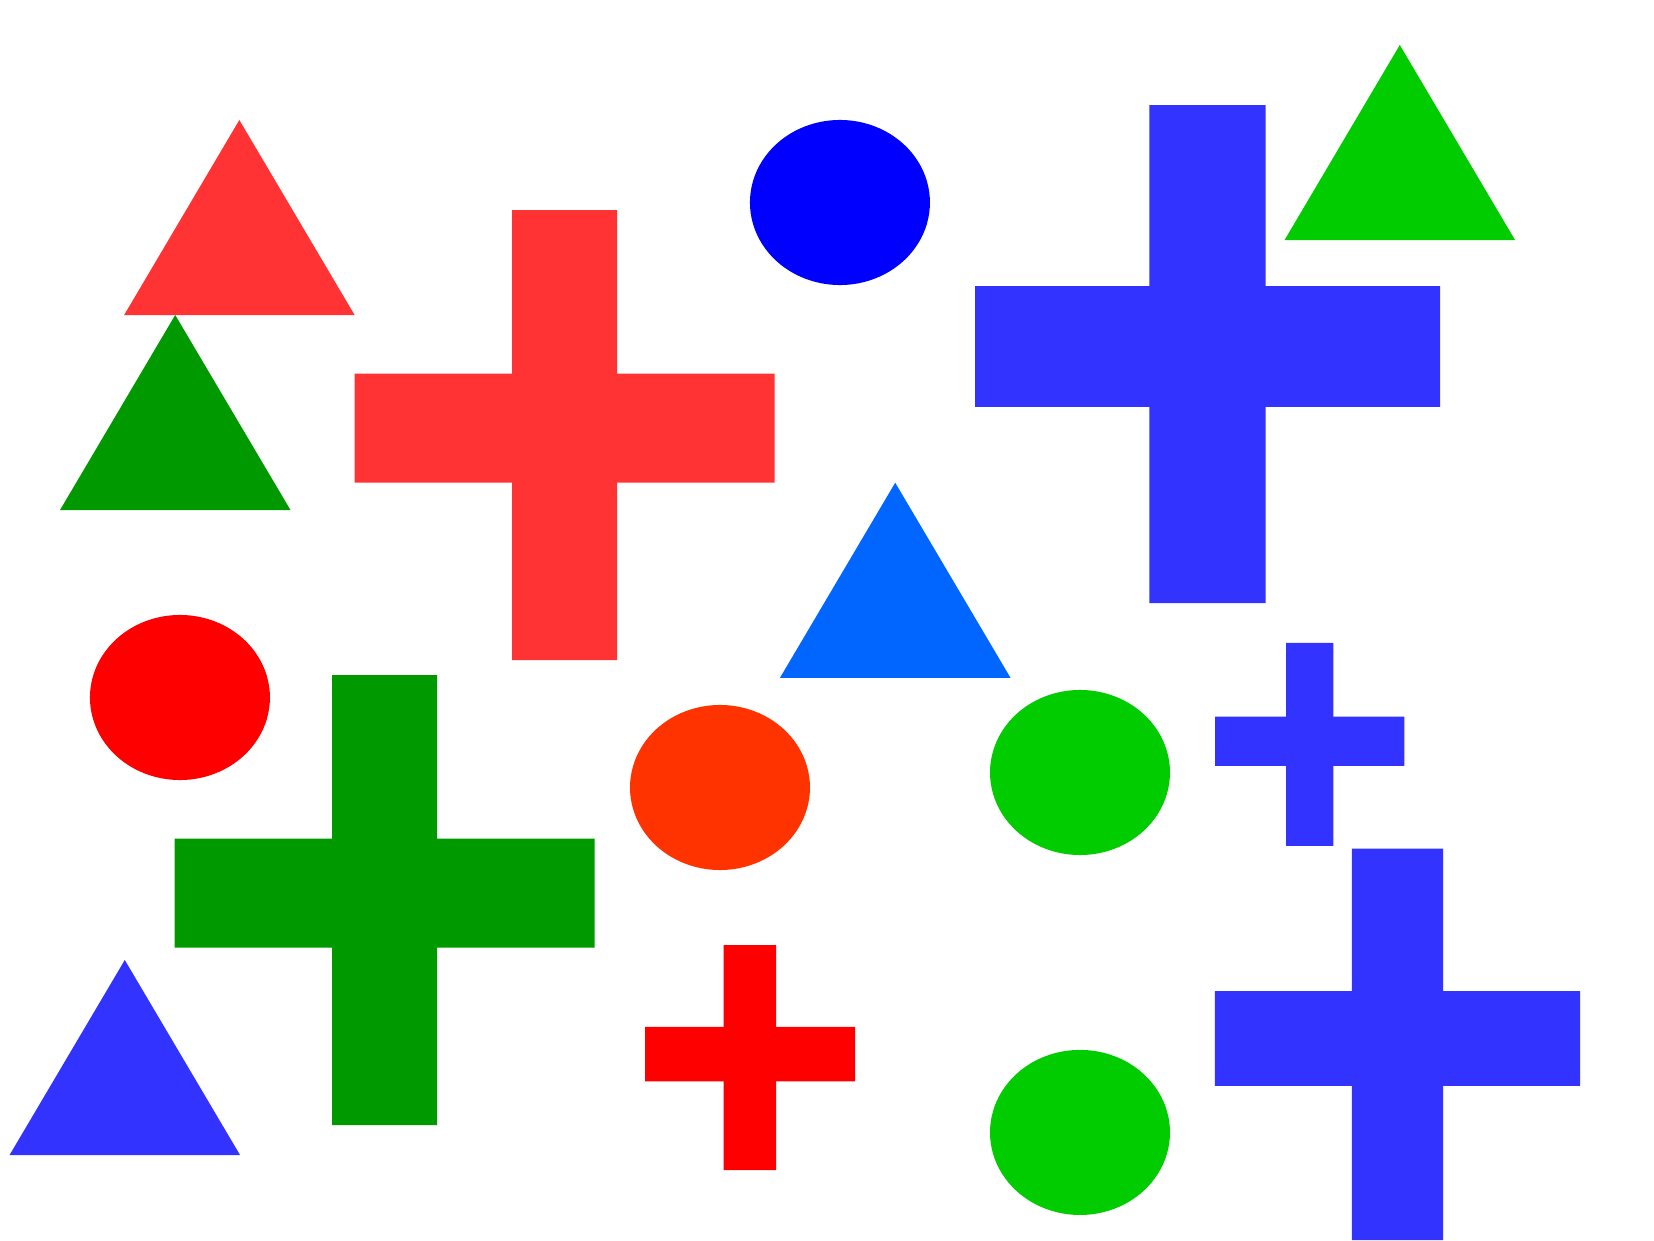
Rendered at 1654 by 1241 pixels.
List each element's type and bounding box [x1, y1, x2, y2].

text_box [975, 105, 1441, 604]
text_box [89, 614, 270, 781]
text_box [749, 119, 930, 286]
text_box [630, 704, 811, 871]
text_box [1215, 642, 1405, 846]
text_box [780, 482, 1011, 678]
text_box [1214, 848, 1581, 1241]
text_box [1284, 45, 1516, 241]
text_box [174, 675, 595, 1126]
text_box [990, 1049, 1171, 1216]
text_box [645, 945, 856, 1171]
text_box [990, 689, 1171, 856]
text_box [354, 210, 775, 661]
text_box [60, 120, 355, 511]
text_box [9, 960, 241, 1156]
